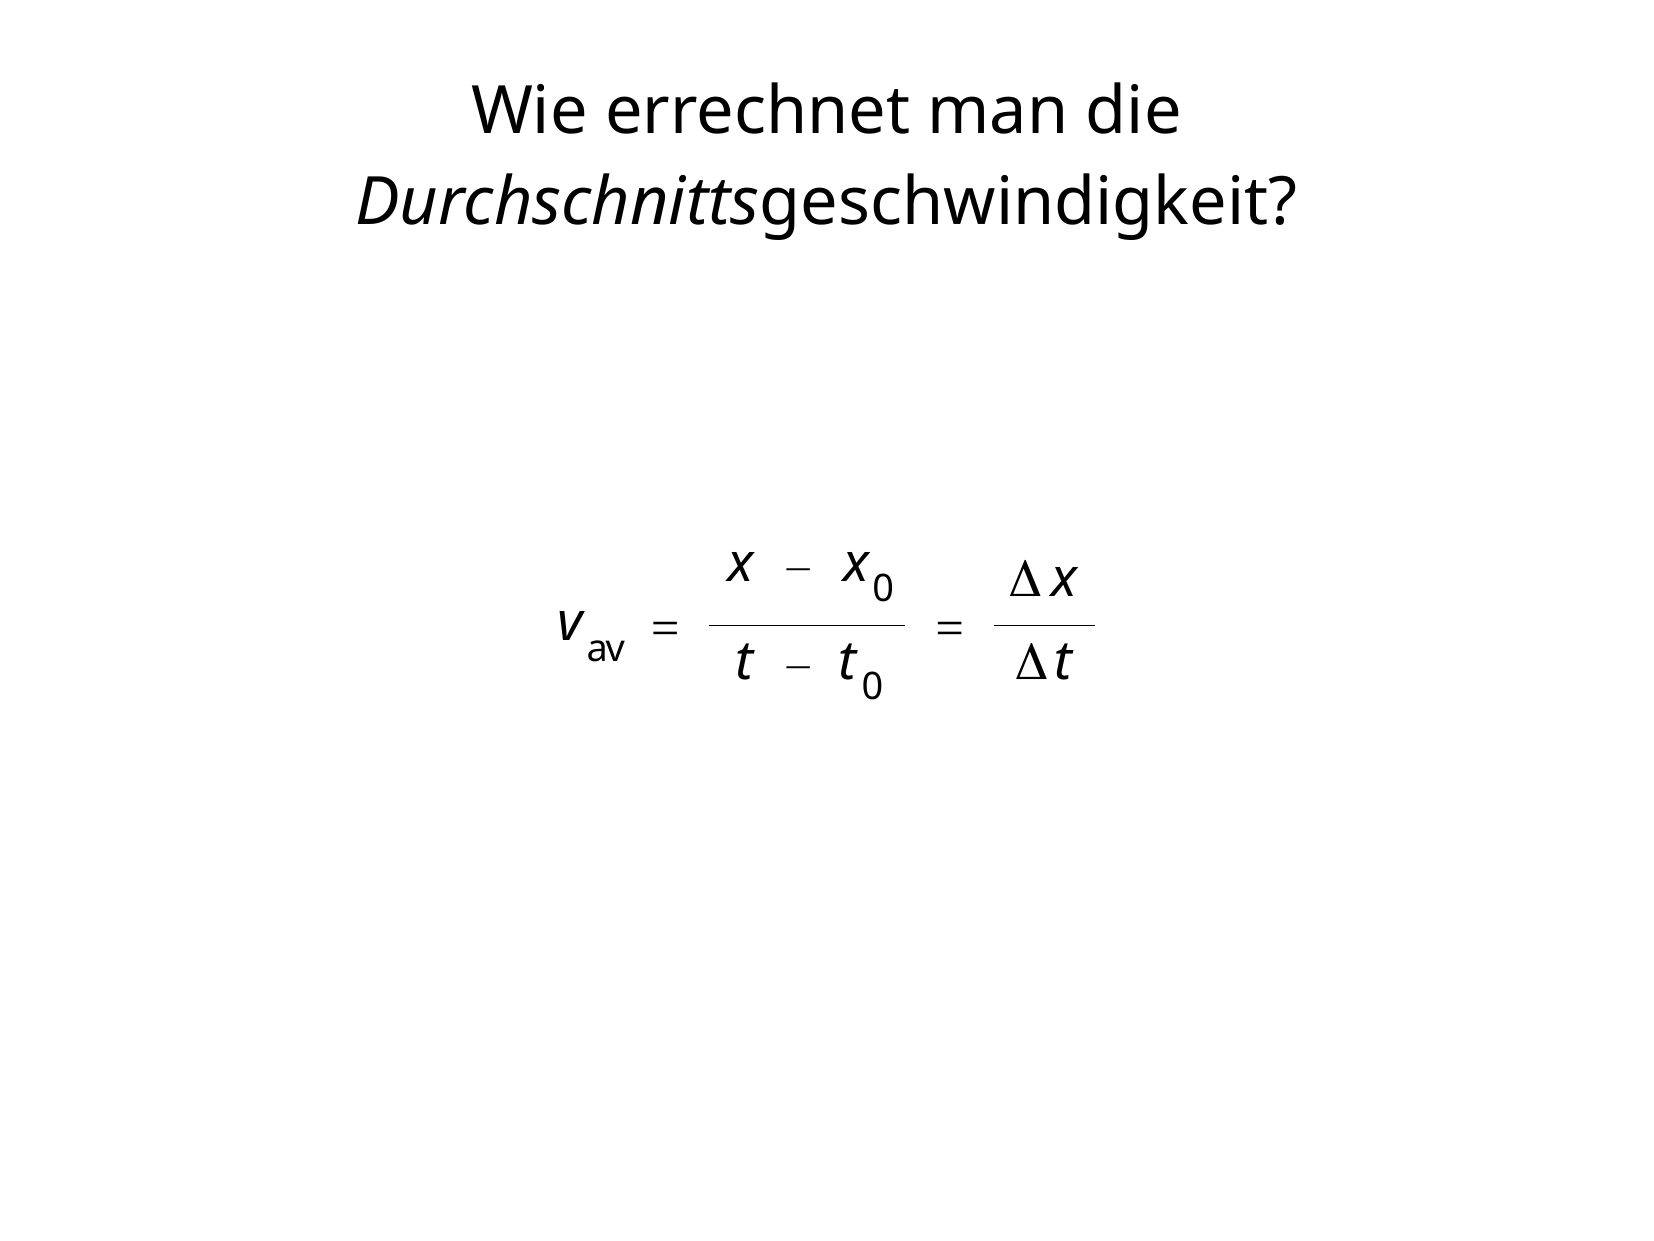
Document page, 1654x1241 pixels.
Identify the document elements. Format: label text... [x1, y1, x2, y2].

title Wie errechnet man die Durchschnittsgeschwindigkeit? [82, 49, 1571, 257]
chart [550, 529, 1103, 711]
